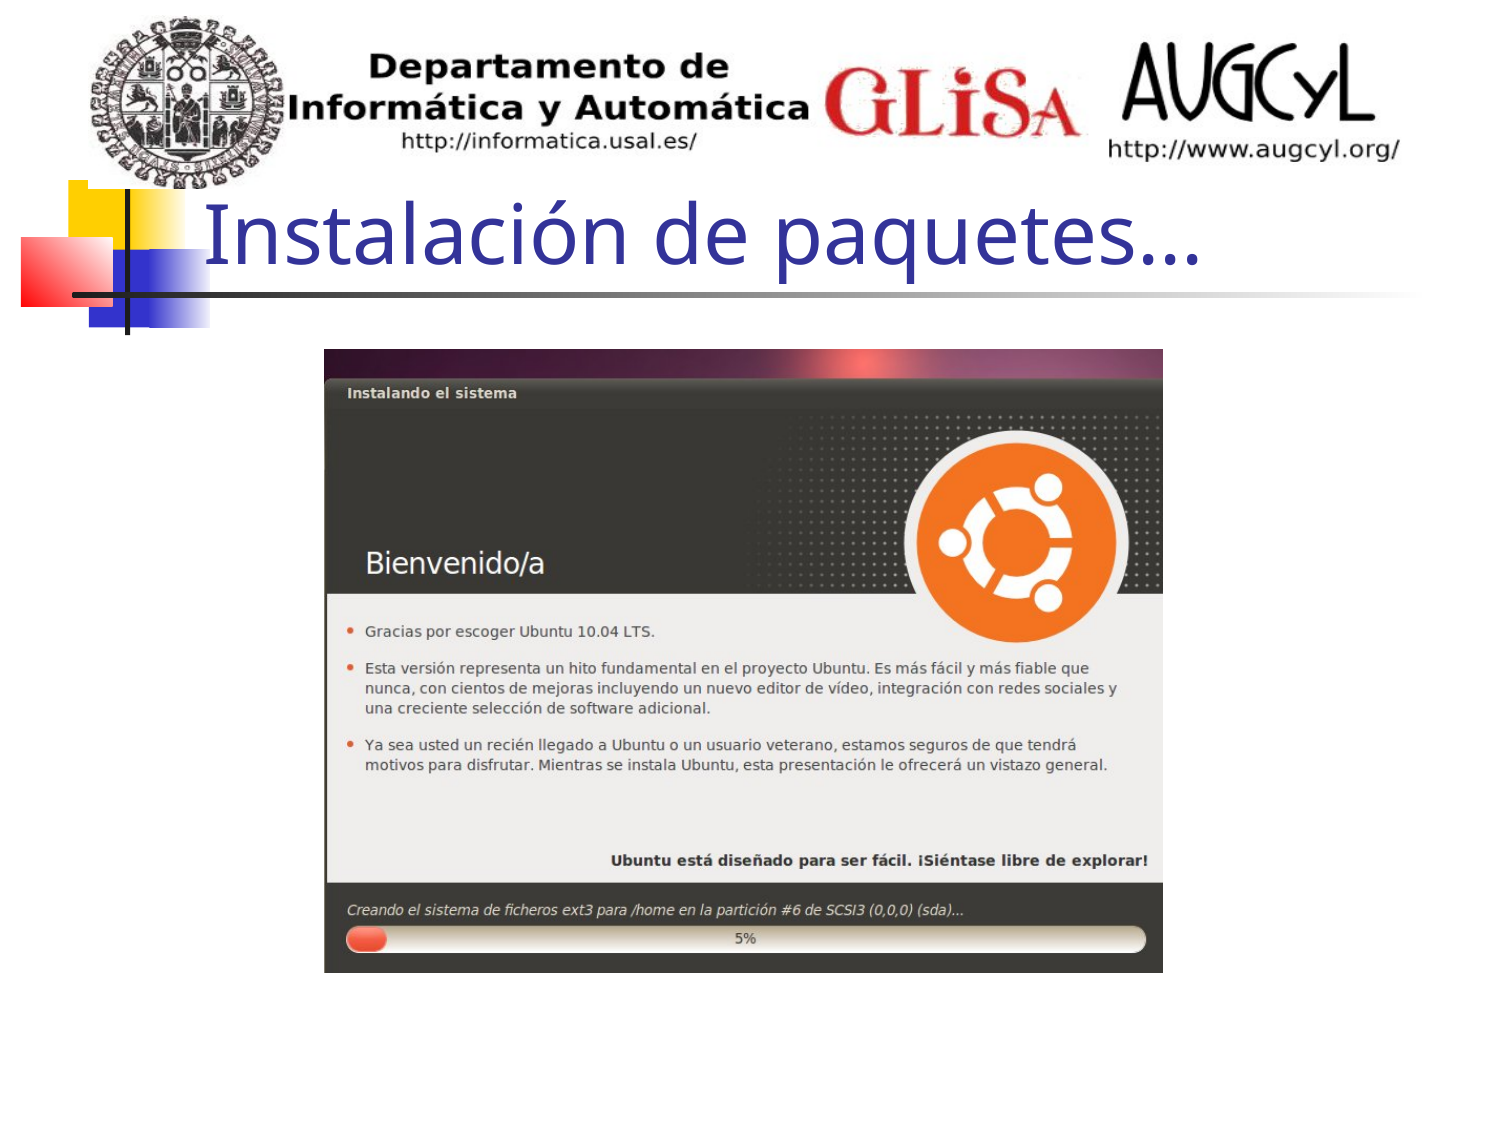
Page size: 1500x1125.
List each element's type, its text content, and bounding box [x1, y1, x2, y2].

title Instalación de paquetes... [188, 101, 1468, 289]
picture [324, 349, 1163, 973]
picture [88, 15, 1422, 189]
